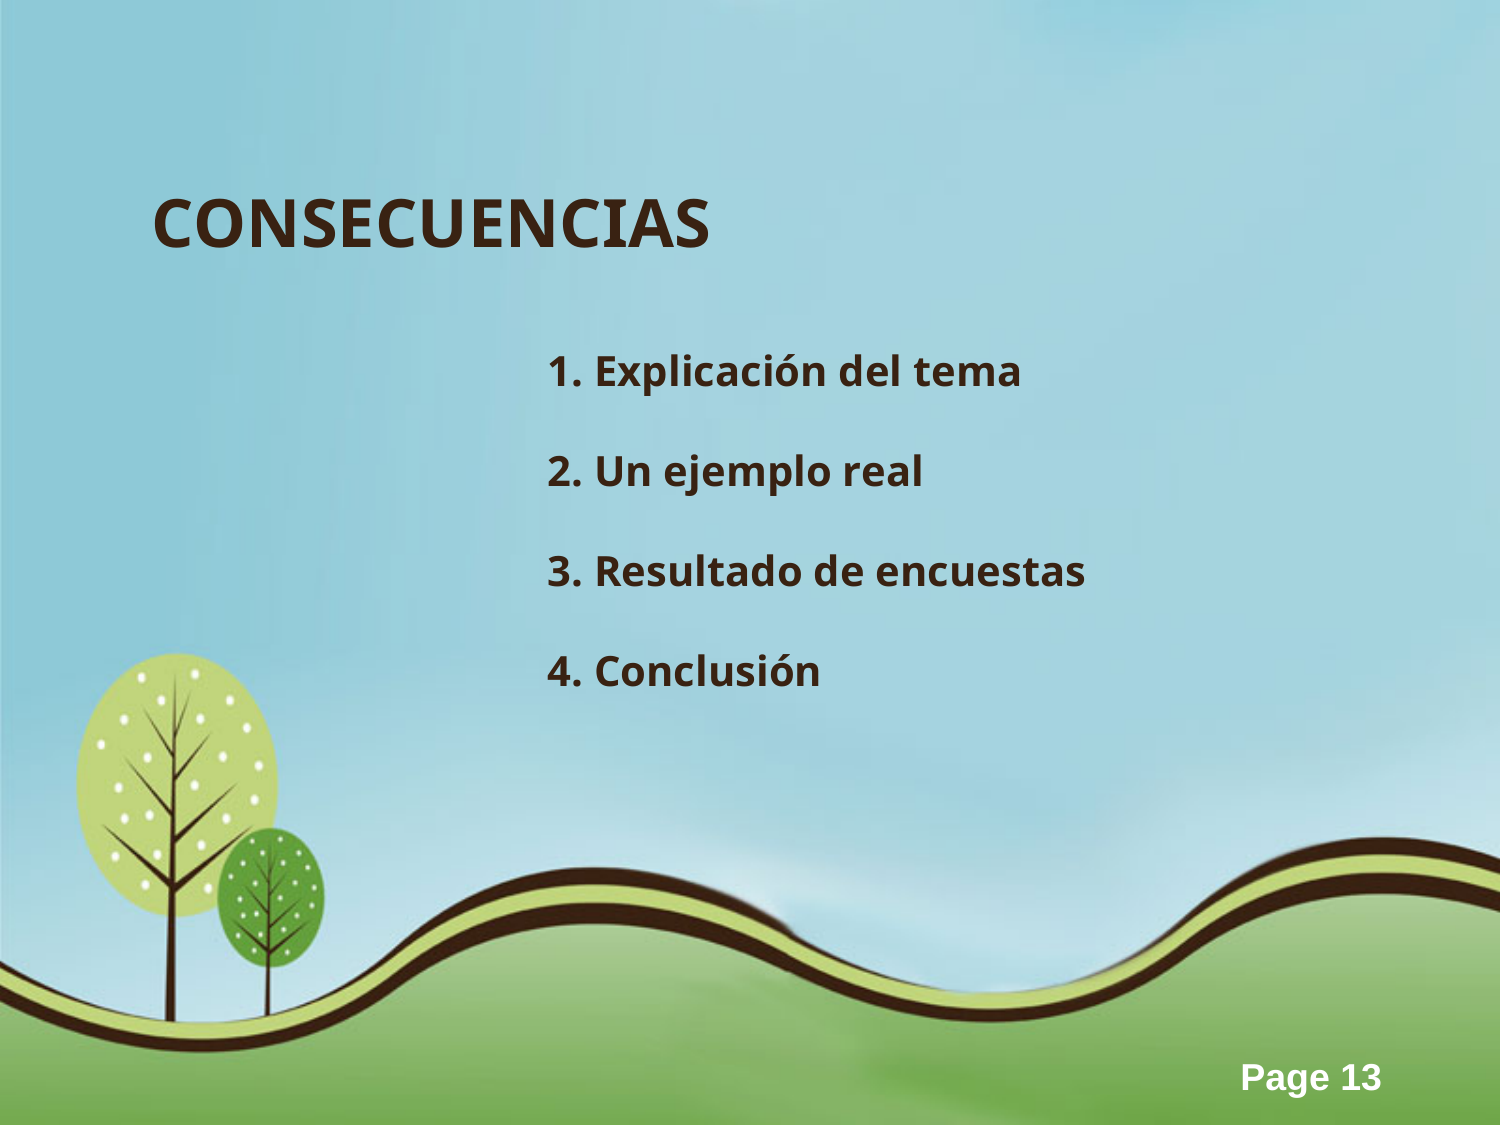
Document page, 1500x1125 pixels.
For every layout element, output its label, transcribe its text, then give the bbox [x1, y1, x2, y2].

picture [0, 0, 1500, 1125]
text_box 1. Explicación del tema 2. Un ejemplo real 3. Resultado de encuestas 4. Conclusión [517, 314, 1366, 811]
text_box CONSECUENCIAS [136, 173, 727, 269]
